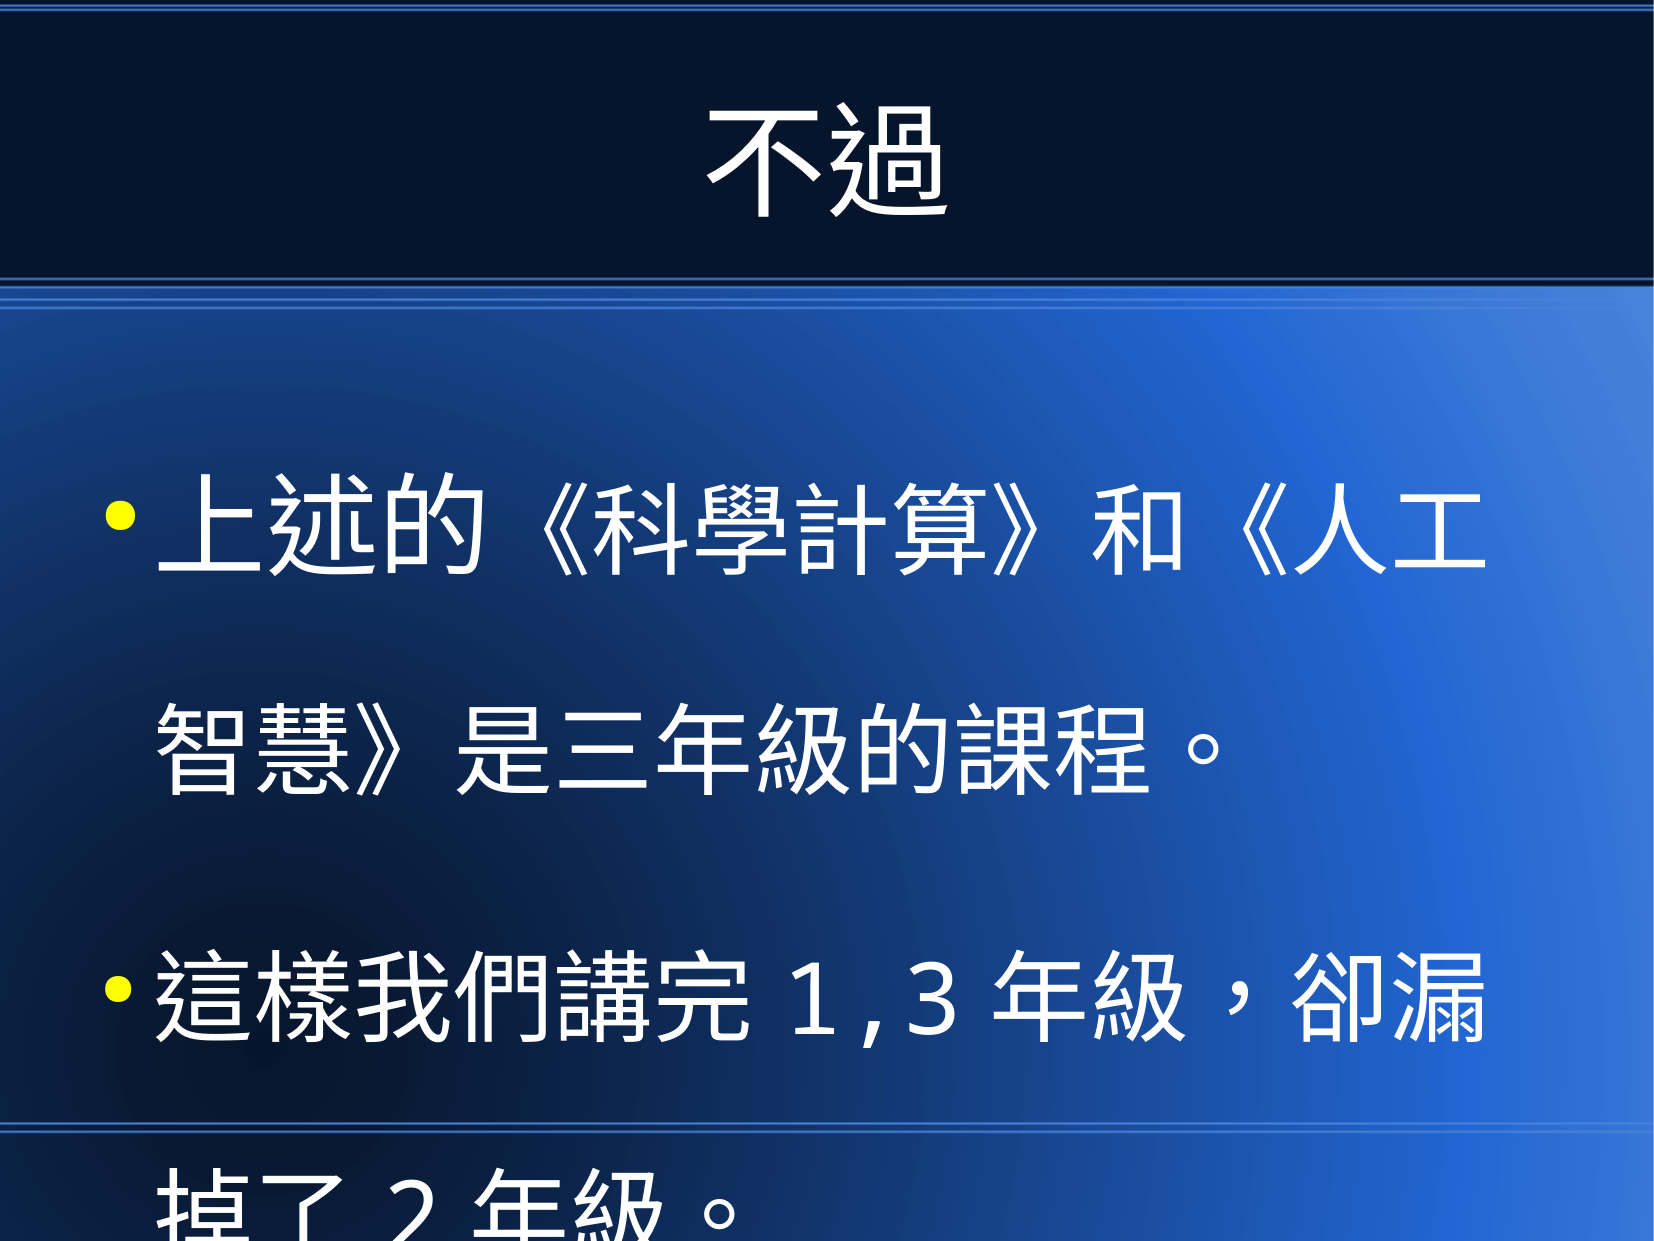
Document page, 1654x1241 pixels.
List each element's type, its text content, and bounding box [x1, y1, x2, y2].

picture [0, 0, 1654, 1241]
list 上述的《科學計算》和《人工智慧》是三年級的課程。 這樣我們講完1,3年級，卻漏掉了2年級。 [82, 355, 1571, 1241]
title 不過 [82, 49, 1571, 257]
